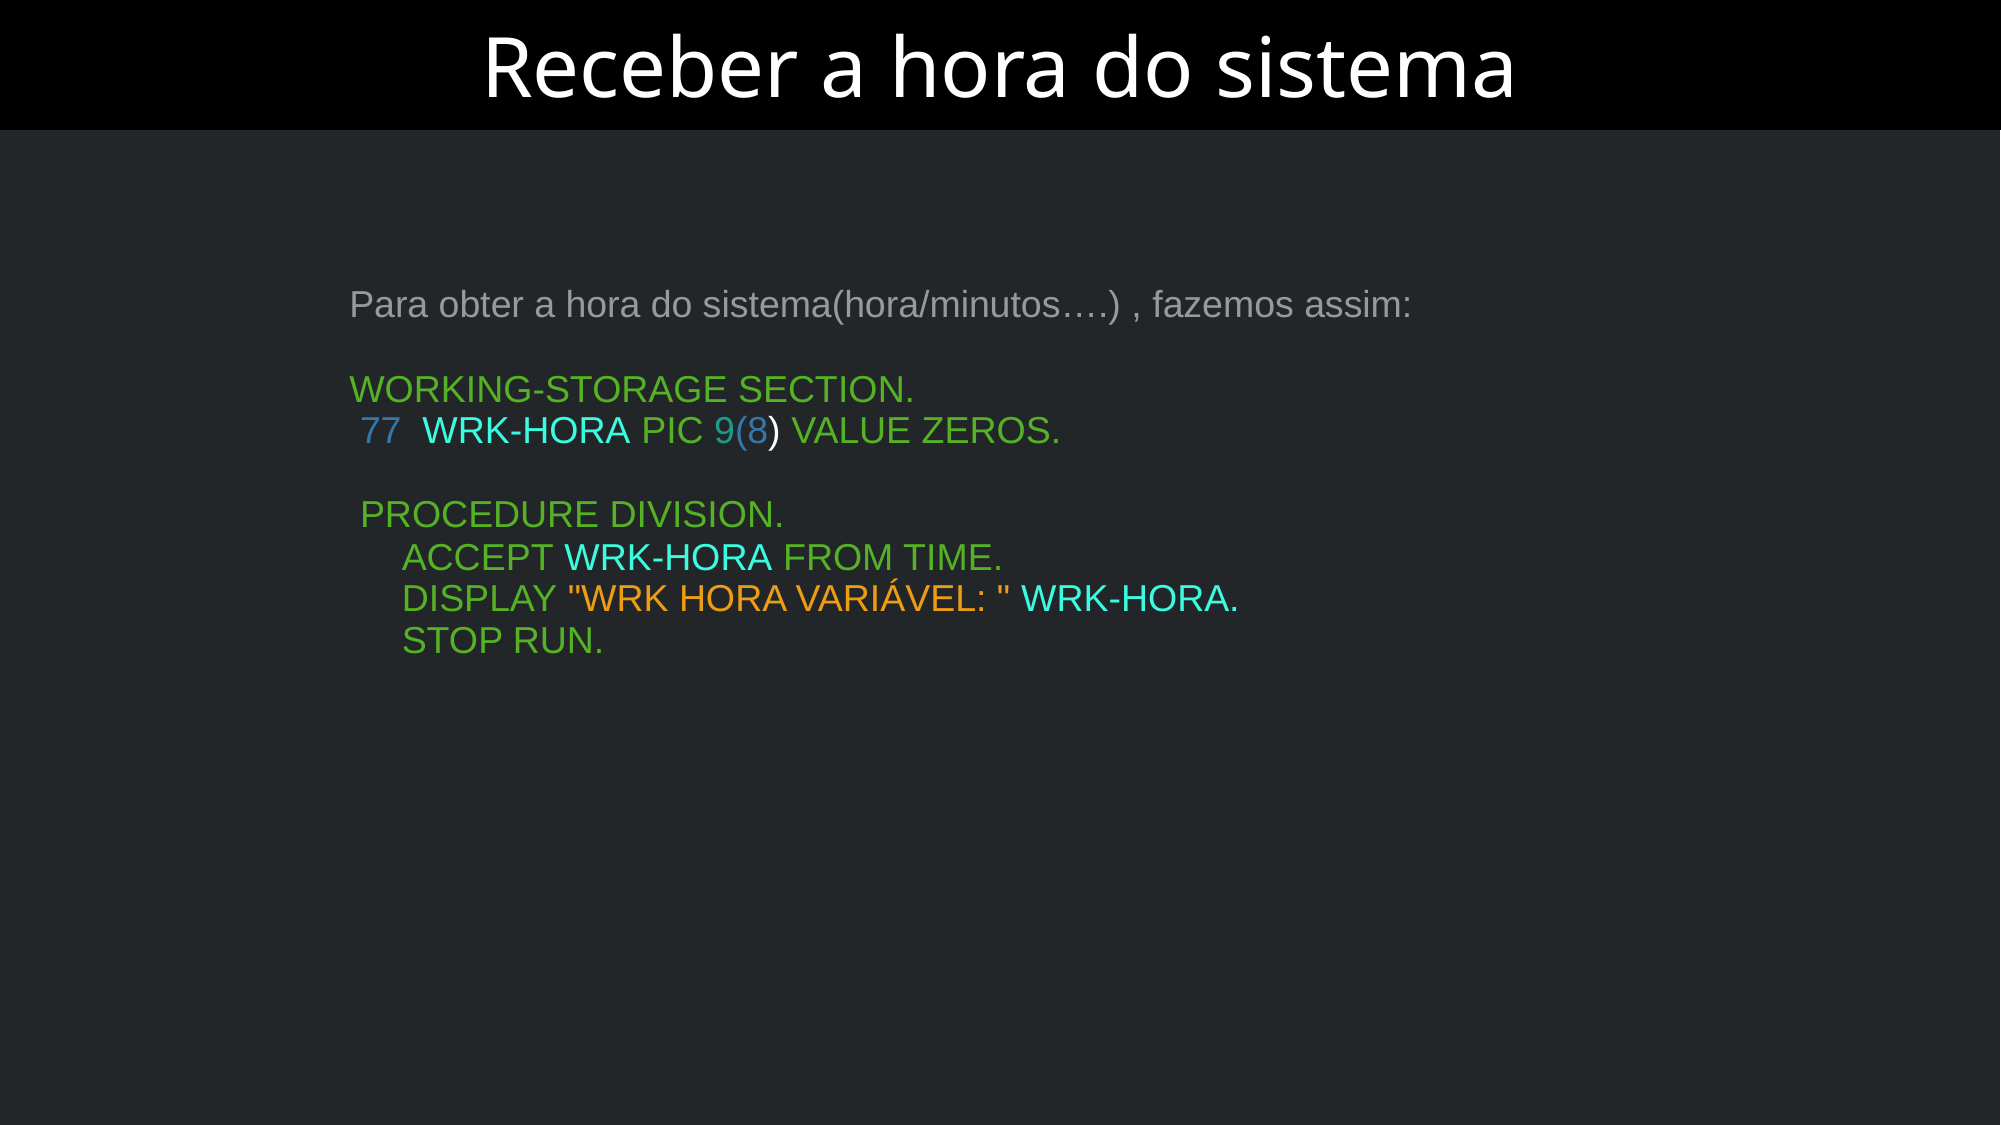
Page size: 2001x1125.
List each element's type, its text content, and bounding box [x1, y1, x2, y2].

text_box Receber a hora do sistema [0, 0, 2001, 130]
text_box Para obter a hora do sistema(hora/minutos….) , fazemos assim: WORKING-STORAGE SECTION. 77 WRK-HORA PIC 9(8) VALUE ZEROS. PROCEDURE DIVISION. ACCEPT WRK-HORA FROM TIME. DISPLAY "WRK HORA VARIÁVEL: " WRK-HORA. STOP RUN. [271, 276, 1442, 838]
